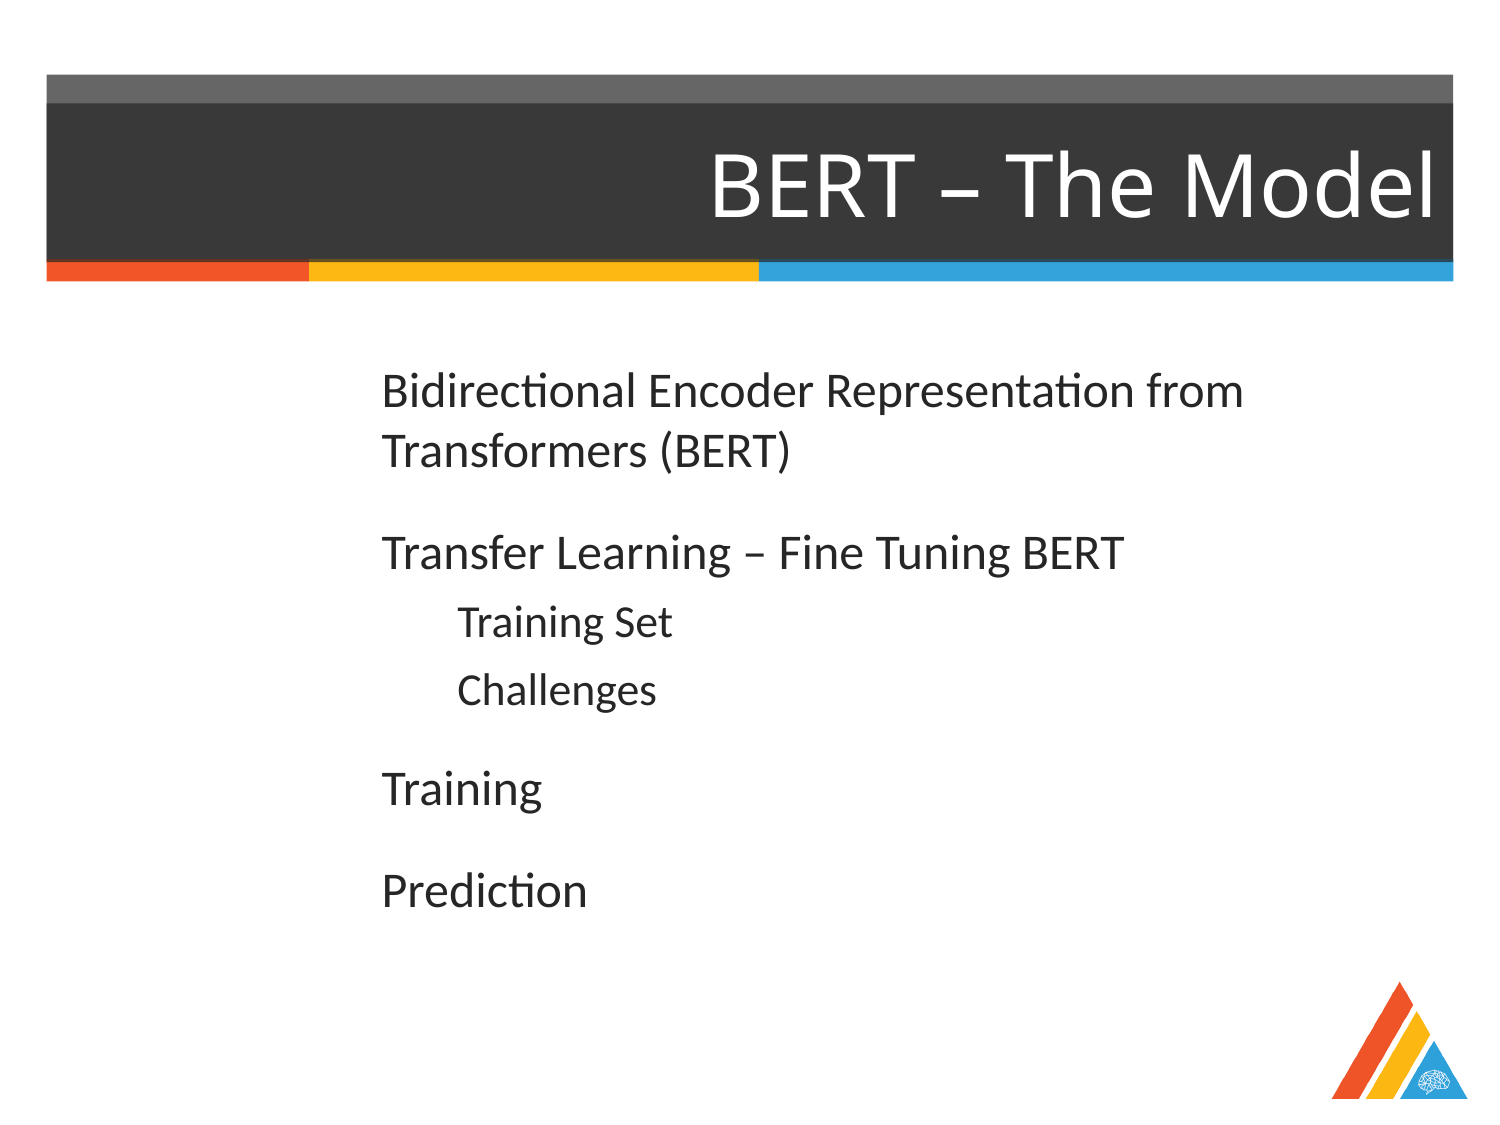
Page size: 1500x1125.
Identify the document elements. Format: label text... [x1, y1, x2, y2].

title BERT – The Model [46, 103, 1454, 263]
list Bidirectional Encoder Representation from Transformers (BERT) Transfer Learning – Fine Tuning BERT Training Set Challenges Training Prediction [292, 350, 1454, 1005]
picture [1331, 981, 1468, 1099]
